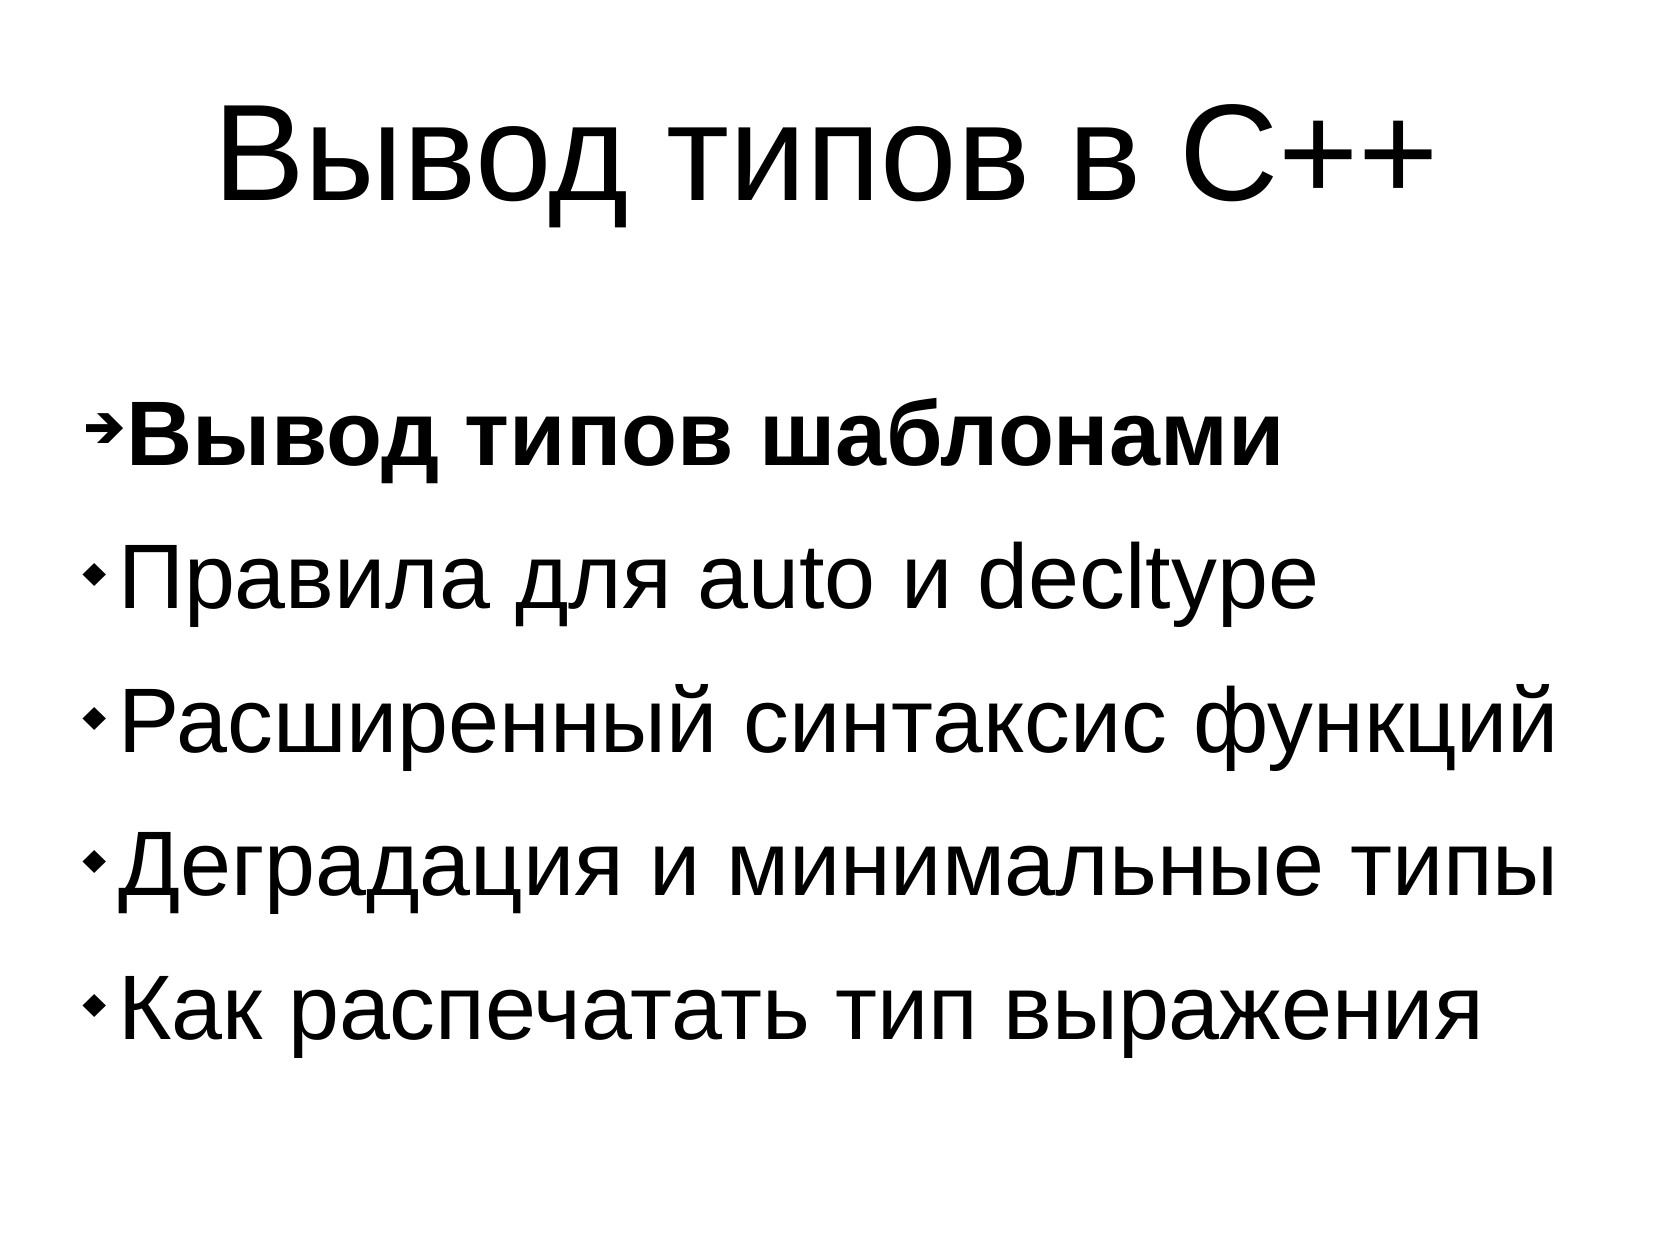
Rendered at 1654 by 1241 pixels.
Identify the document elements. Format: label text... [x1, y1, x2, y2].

subtitle Вывод типов шаблонами Правила для auto и decltype Расширенный синтаксис функций Деградация и минимальные типы Как распечатать тип выражения [82, 290, 1571, 1111]
title Вывод типов в C++ [82, 49, 1571, 257]
